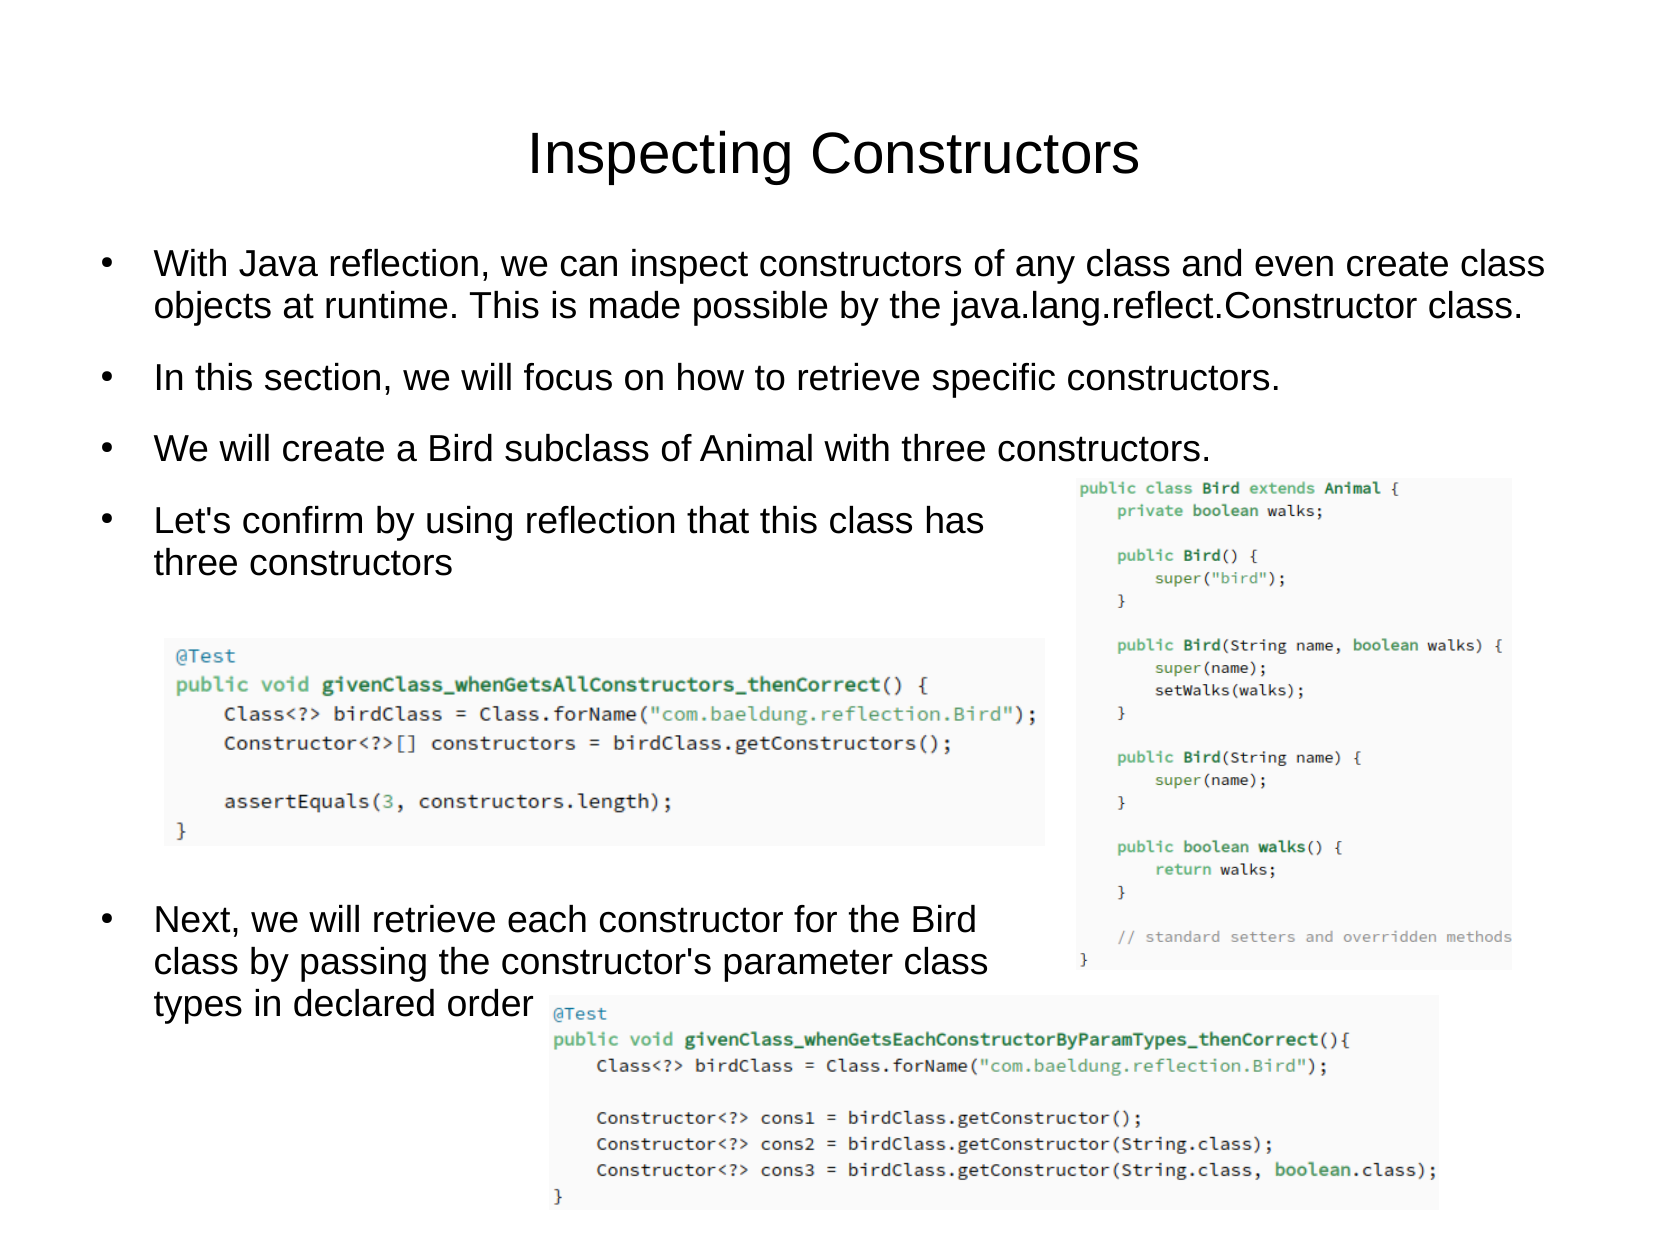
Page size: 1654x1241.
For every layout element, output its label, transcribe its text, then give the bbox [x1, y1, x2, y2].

picture [164, 638, 1045, 846]
picture [549, 995, 1439, 1210]
title Inspecting Constructors [82, 49, 1571, 242]
picture [1076, 478, 1512, 970]
list With Java reflection, we can inspect constructors of any class and even create class objects at runtime. This is made possible by the java.lang.reflect.Constructor class. In this section, we will focus on how to retrieve specific constructors. We will create a Bird subclass of Animal with three constructors. Let's confirm by using reflection that this class has three constructors Next, we will retrieve each constructor for the Bird class by passing the constructor's parameter class types in declared order [82, 242, 1619, 1165]
